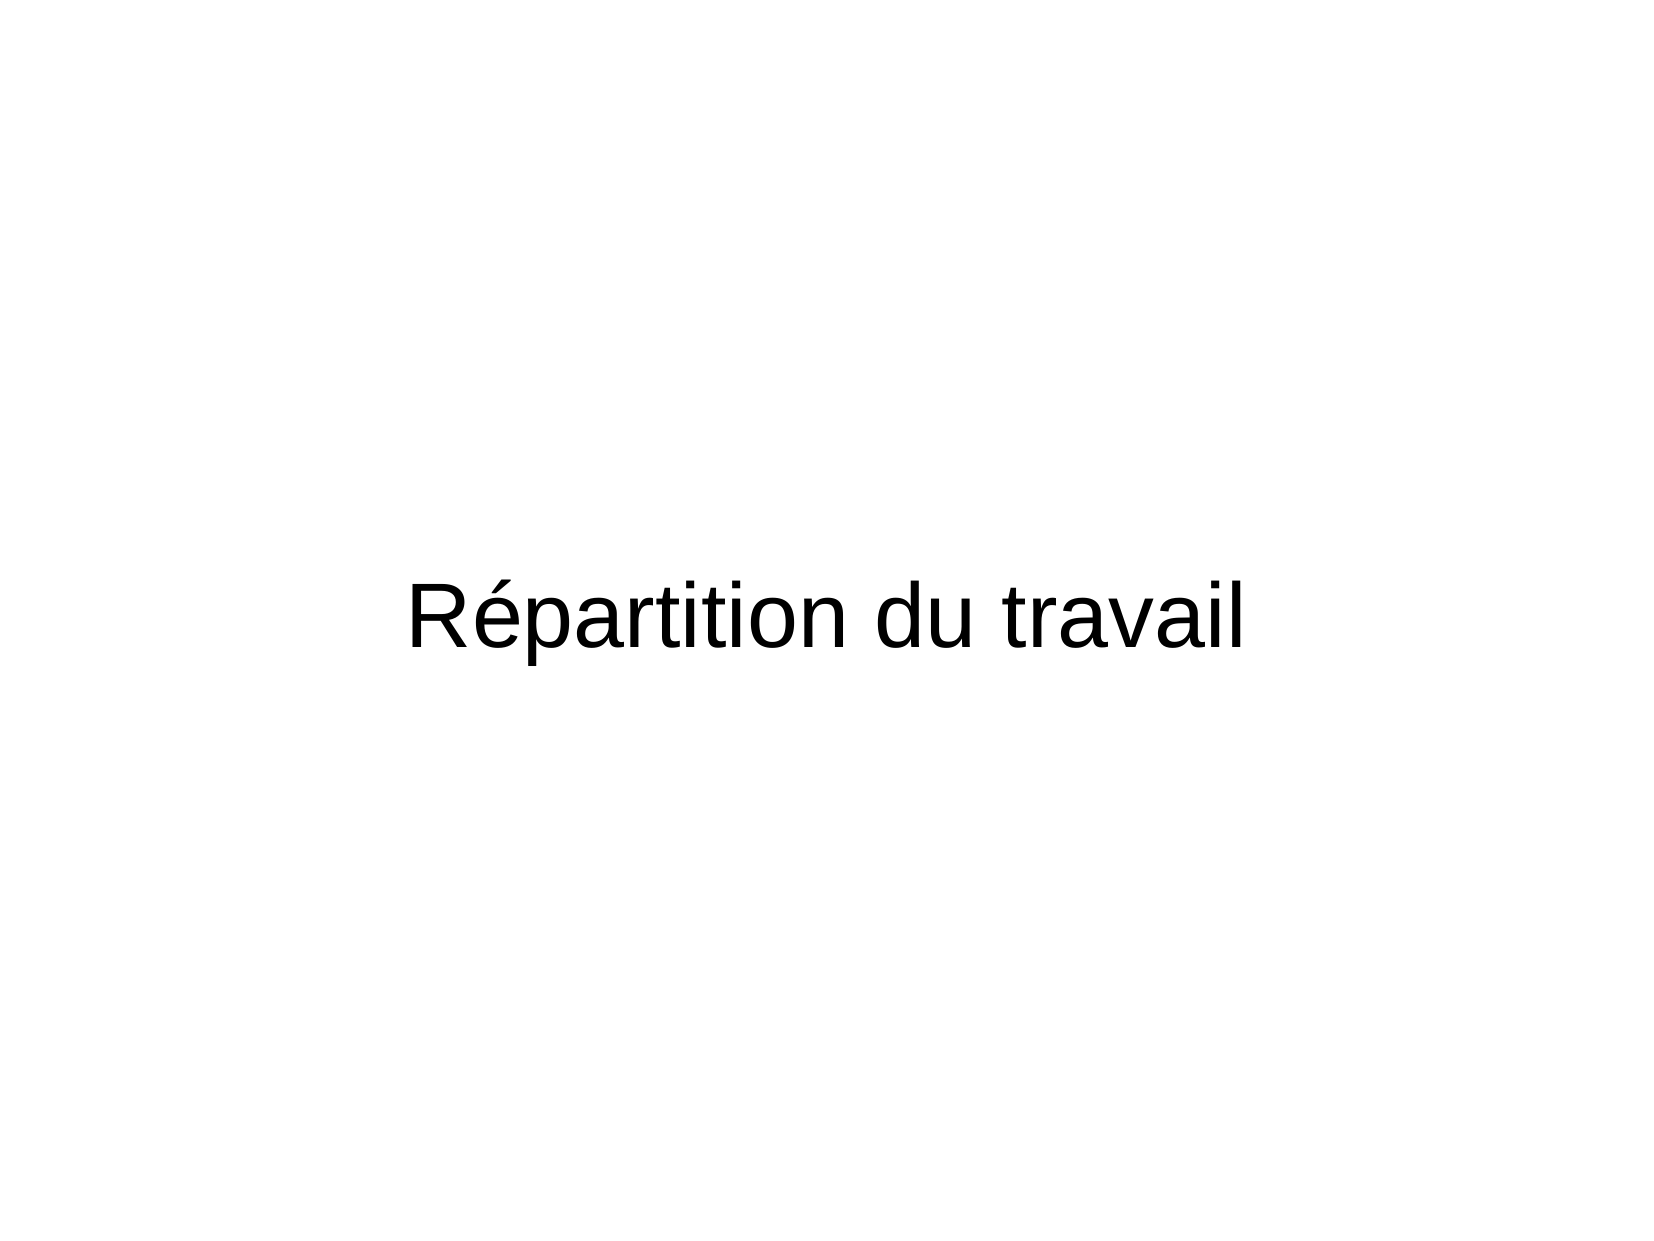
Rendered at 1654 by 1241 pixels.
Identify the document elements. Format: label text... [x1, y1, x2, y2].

title Répartition du travail [82, 49, 1571, 1182]
